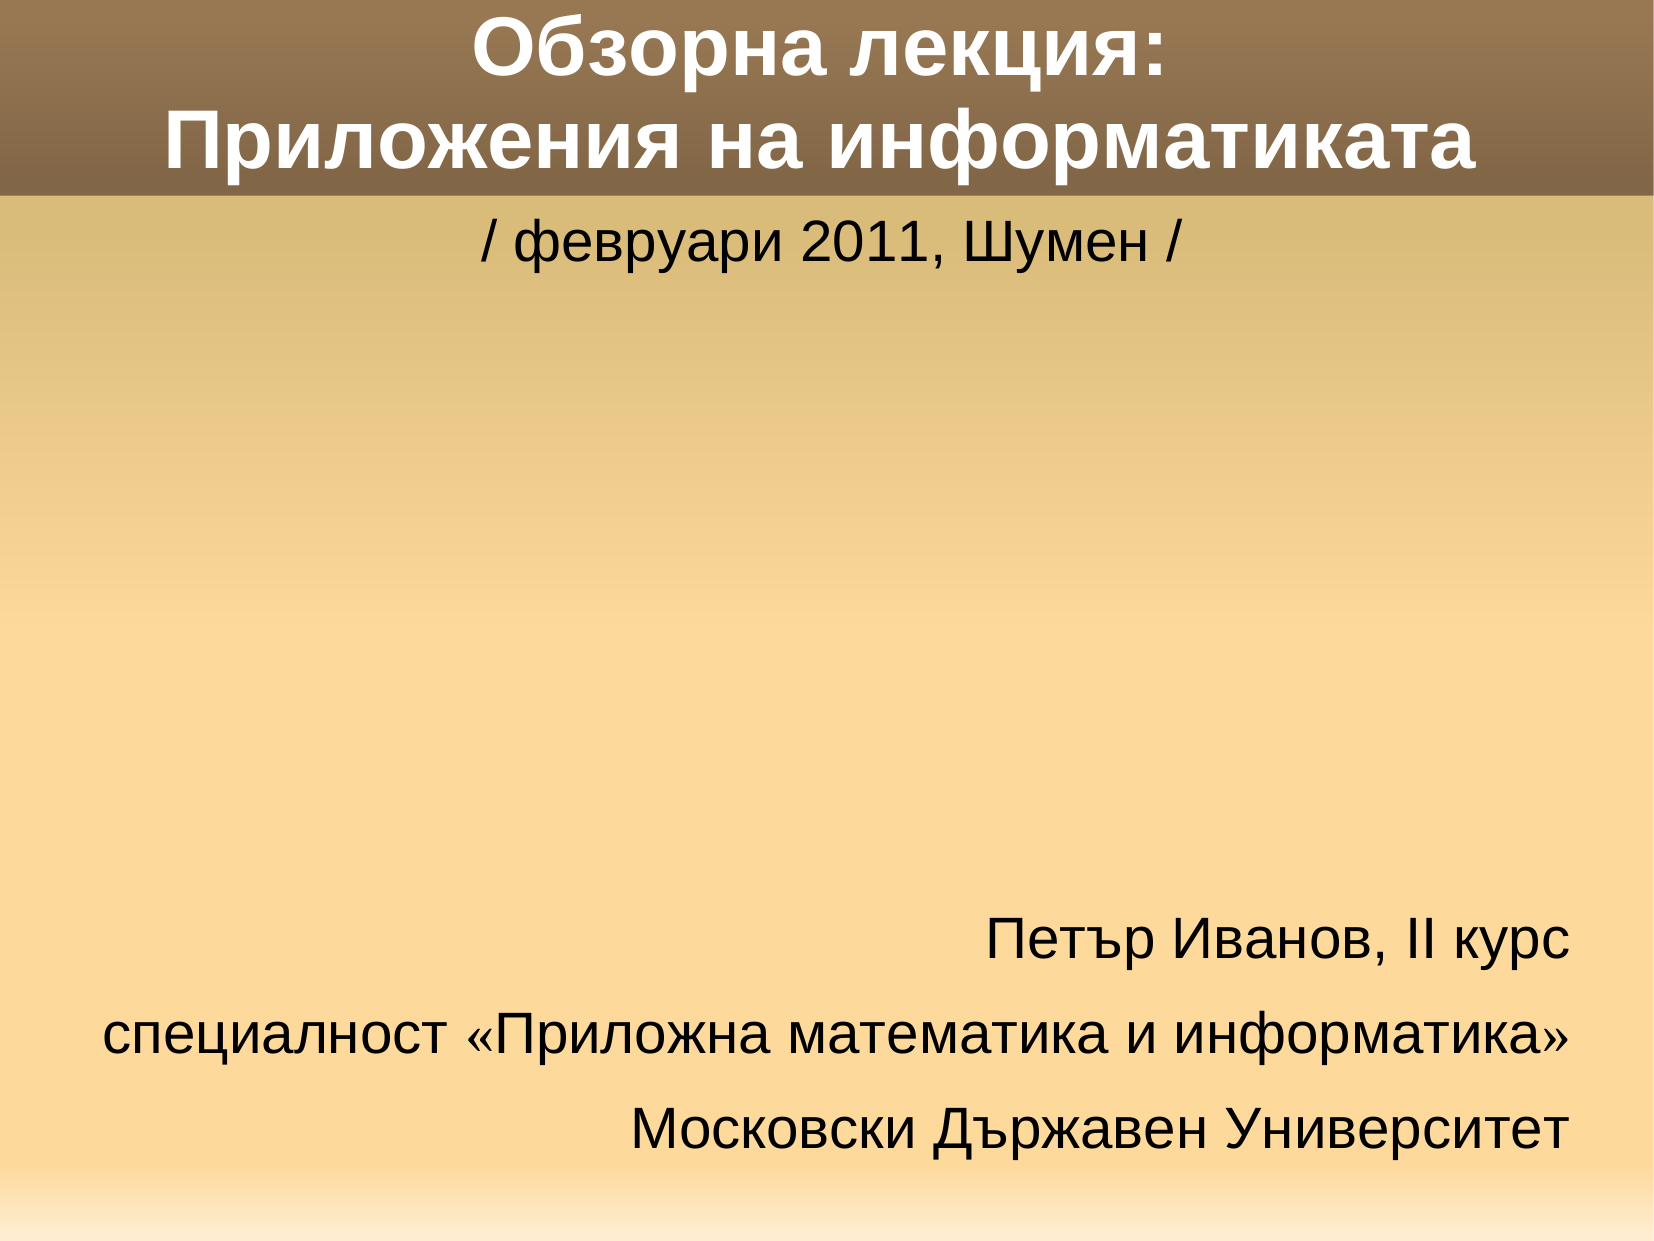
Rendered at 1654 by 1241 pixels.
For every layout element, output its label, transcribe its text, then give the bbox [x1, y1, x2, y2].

list Петър Иванов, II курс специалност «Приложна математика и информатика» Московски Държавен Университет [82, 290, 1571, 1161]
title Обзорна лекция: Приложения на информатиката / февруари 2011, Шумен / [0, 0, 1652, 297]
picture [0, 0, 1654, 1241]
